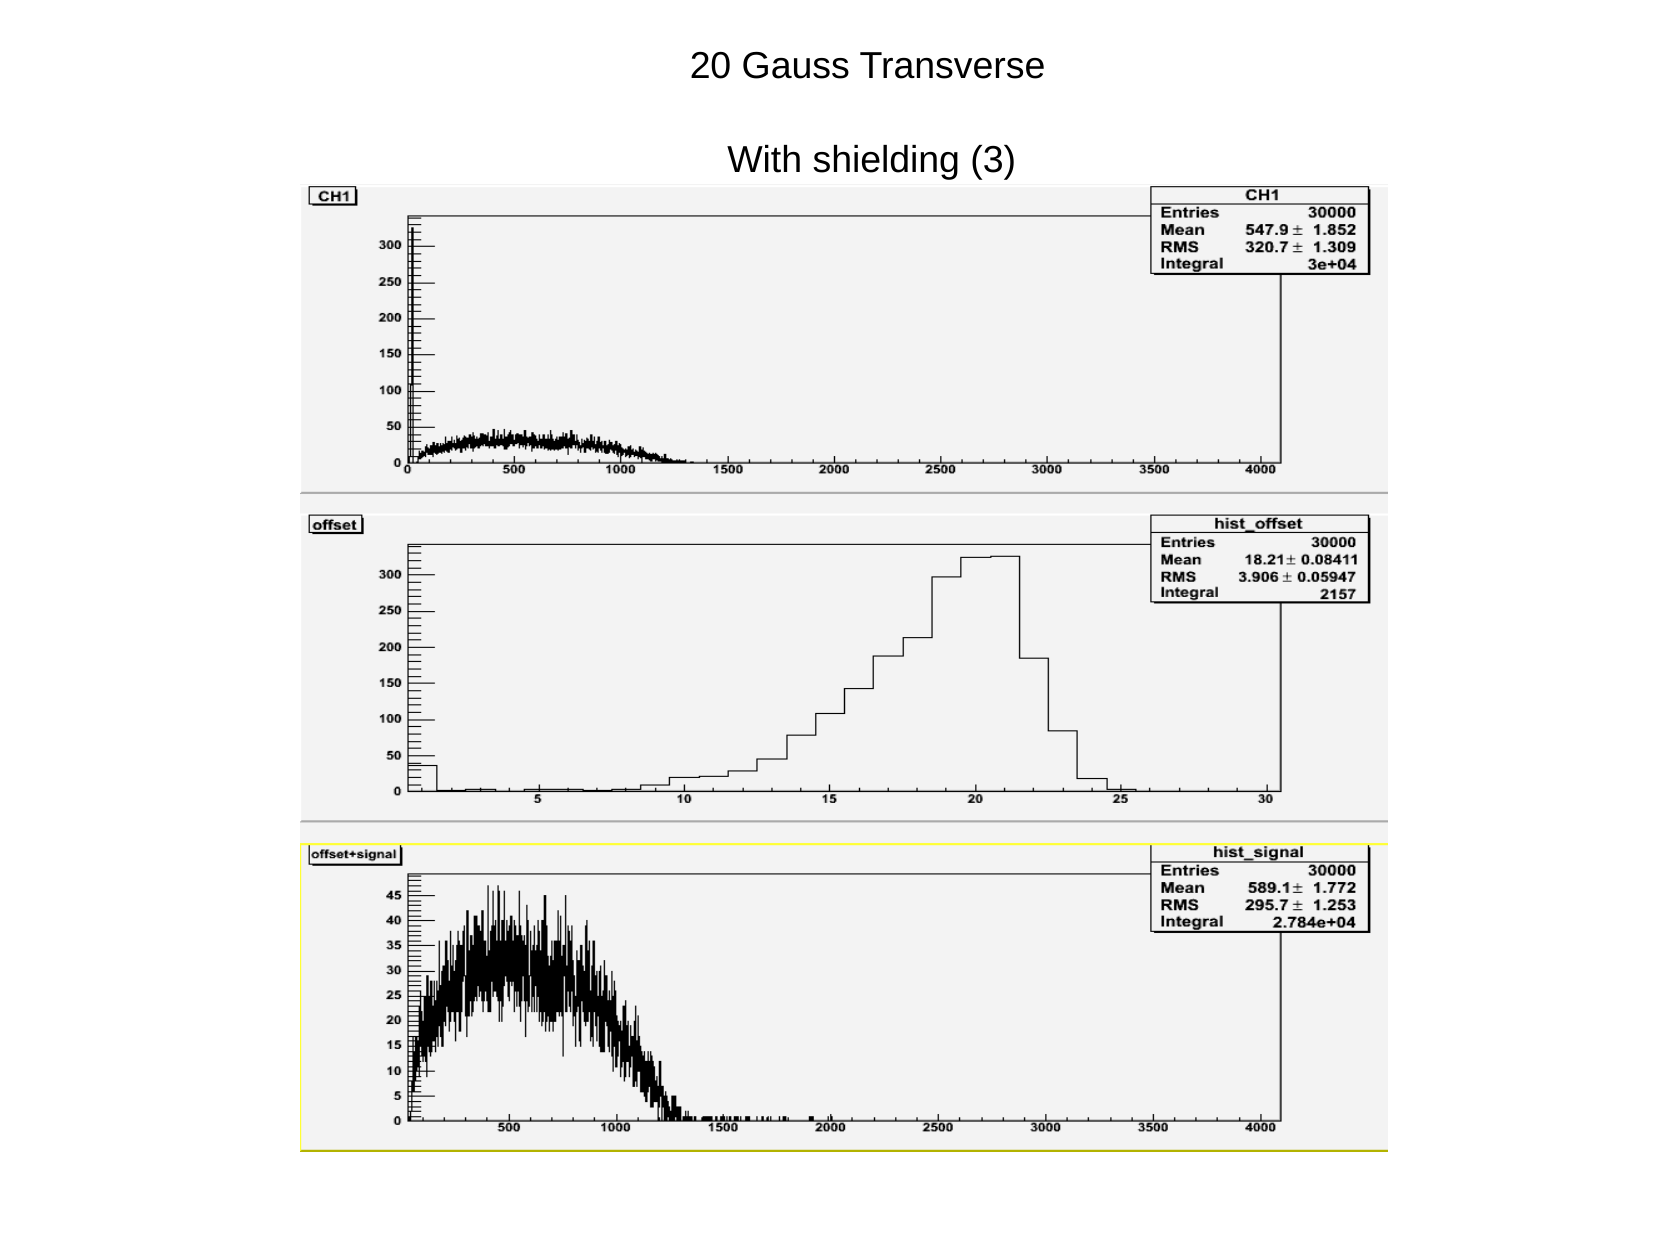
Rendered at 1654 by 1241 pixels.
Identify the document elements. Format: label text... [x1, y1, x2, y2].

picture [300, 184, 1388, 1152]
text_box With shielding (3) [712, 130, 1051, 184]
text_box 20 Gauss Transverse [675, 37, 1126, 95]
